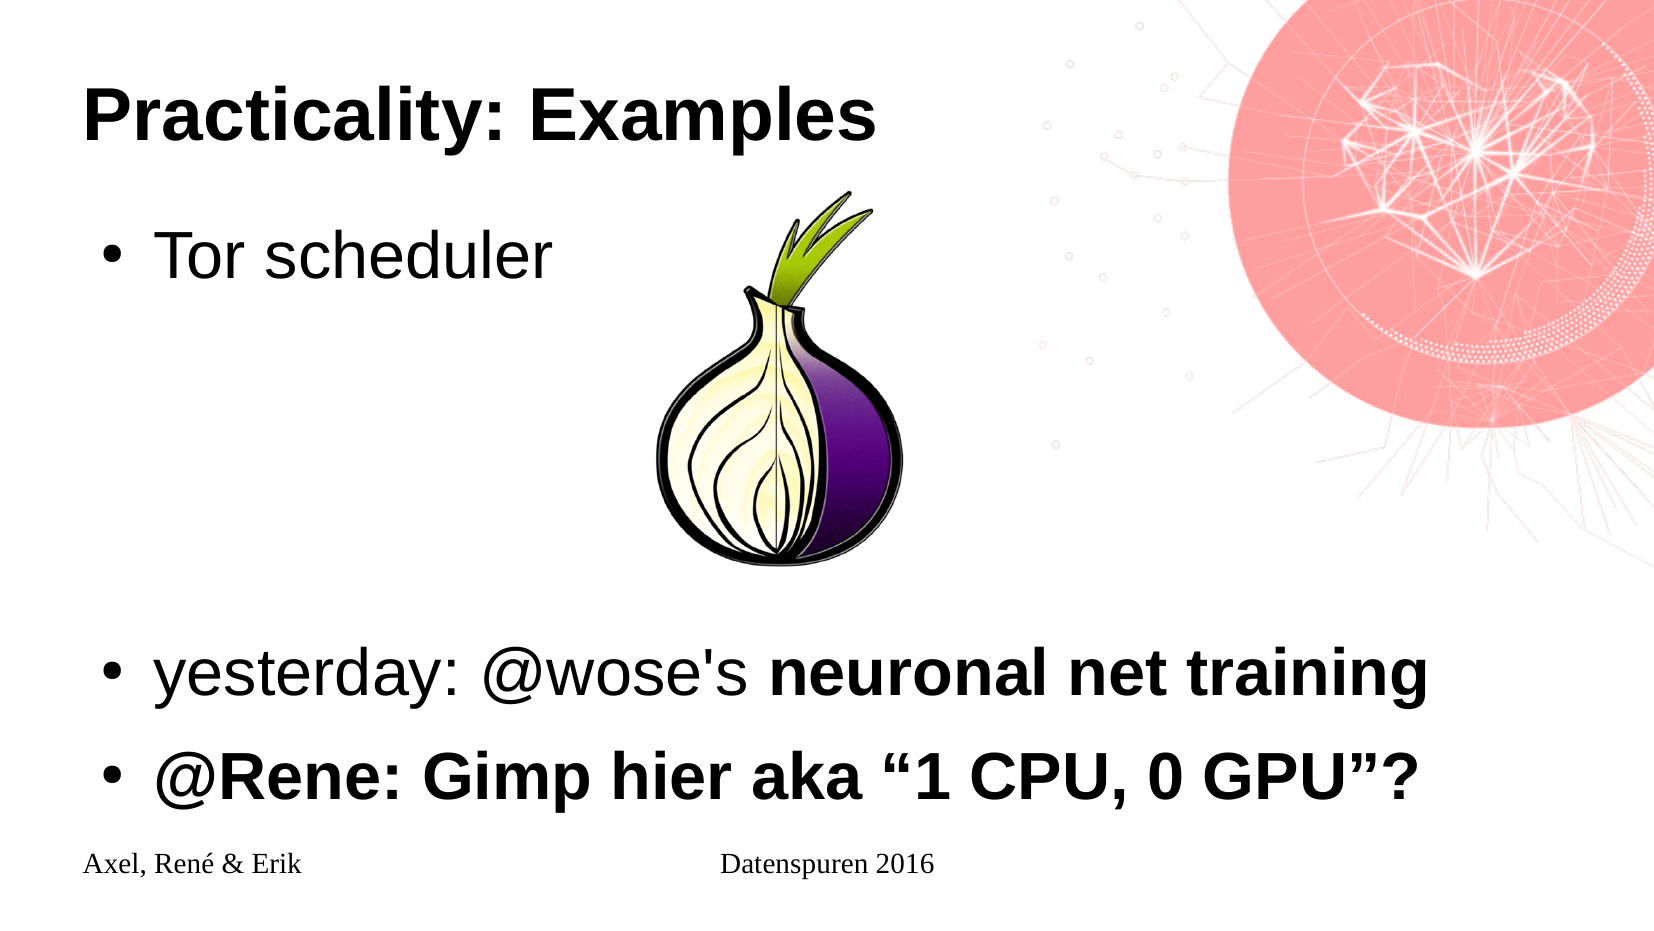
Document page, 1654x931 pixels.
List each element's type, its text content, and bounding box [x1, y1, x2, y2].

list Tor scheduler yesterday: @wose's neuronal net training @Rene: Gimp hier aka “1 CPU, 0 GPU”? [82, 217, 1571, 824]
title Practicality: Examples [82, 37, 1571, 193]
picture [590, 190, 968, 567]
